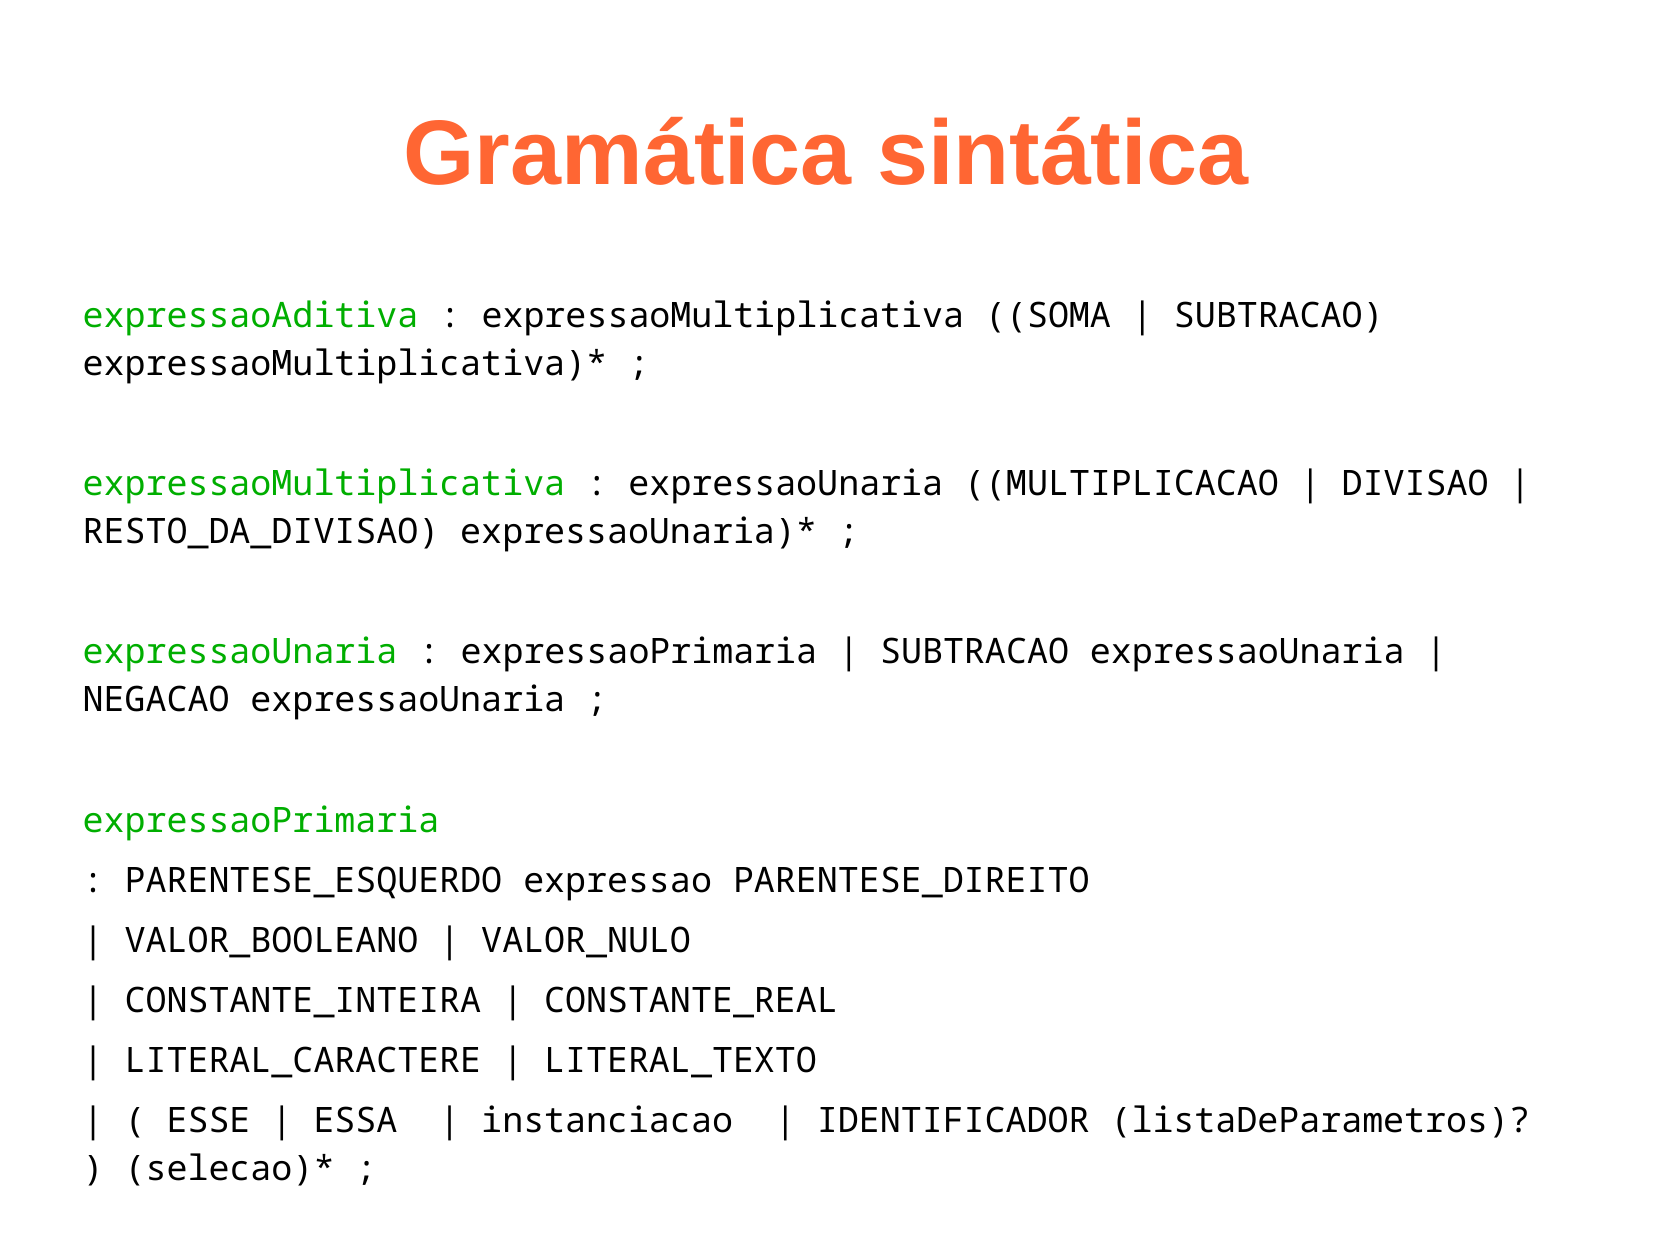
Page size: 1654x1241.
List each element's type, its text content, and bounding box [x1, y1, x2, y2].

title Gramática sintática [82, 49, 1571, 257]
list expressaoAditiva : expressaoMultiplicativa ((SOMA | SUBTRACAO) expressaoMultiplicativa)* ; expressaoMultiplicativa : expressaoUnaria ((MULTIPLICACAO | DIVISAO | RESTO_DA_DIVISAO) expressaoUnaria)* ; expressaoUnaria : expressaoPrimaria | SUBTRACAO expressaoUnaria | NEGACAO expressaoUnaria ; expressaoPrimaria : PARENTESE_ESQUERDO expressao PARENTESE_DIREITO | VALOR_BOOLEANO | VALOR_NULO | CONSTANTE_INTEIRA | CONSTANTE_REAL | LITERAL_CARACTERE | LITERAL_TEXTO | ( ESSE | ESSA | instanciacao | IDENTIFICADOR (listaDeParametros)? ) (selecao)* ; [82, 290, 1538, 1193]
